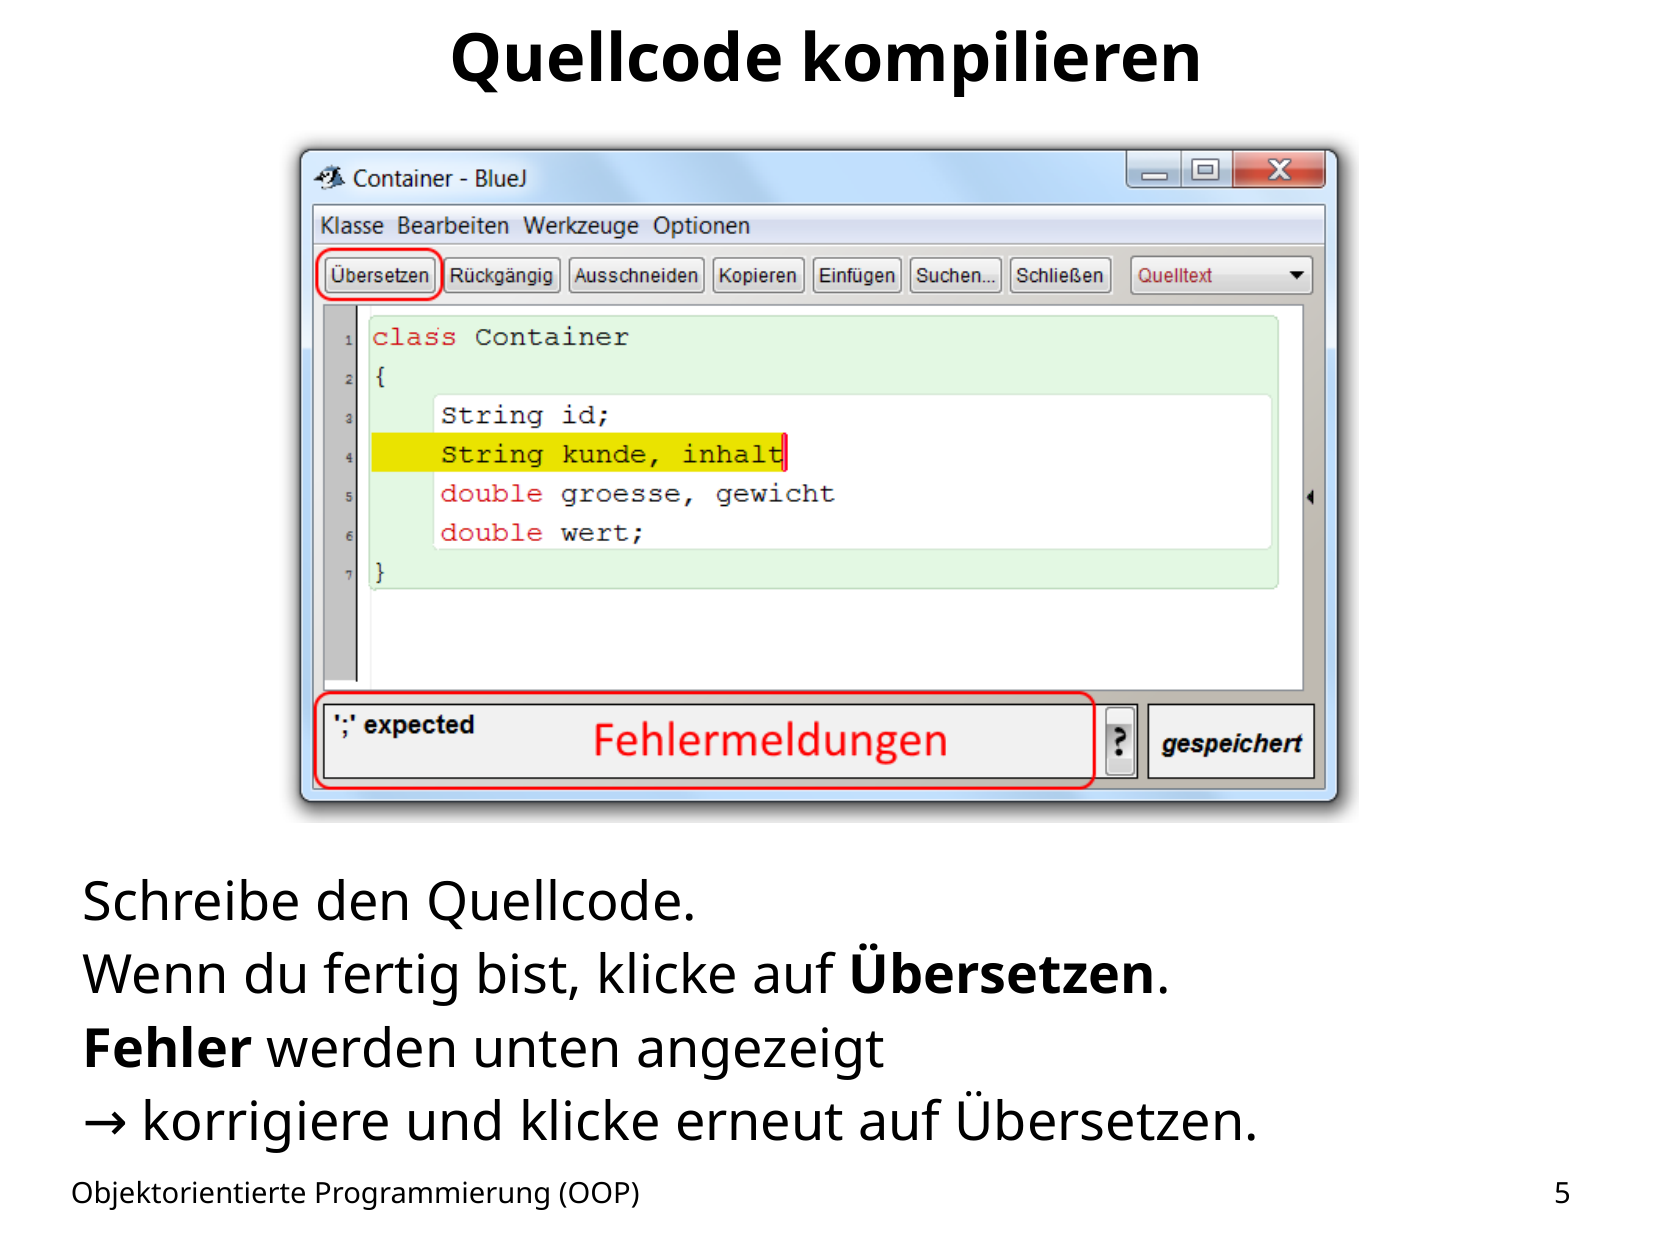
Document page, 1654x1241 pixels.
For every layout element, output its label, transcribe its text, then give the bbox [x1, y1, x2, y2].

picture [278, 129, 1359, 823]
list Schreibe den Quellcode. Wenn du fertig bist, klicke auf Übersetzen. Fehler werden unten angezeigt → korrigiere und klicke erneut auf Übersetzen. [82, 862, 1571, 1158]
title Quellcode kompilieren [0, 5, 1654, 107]
